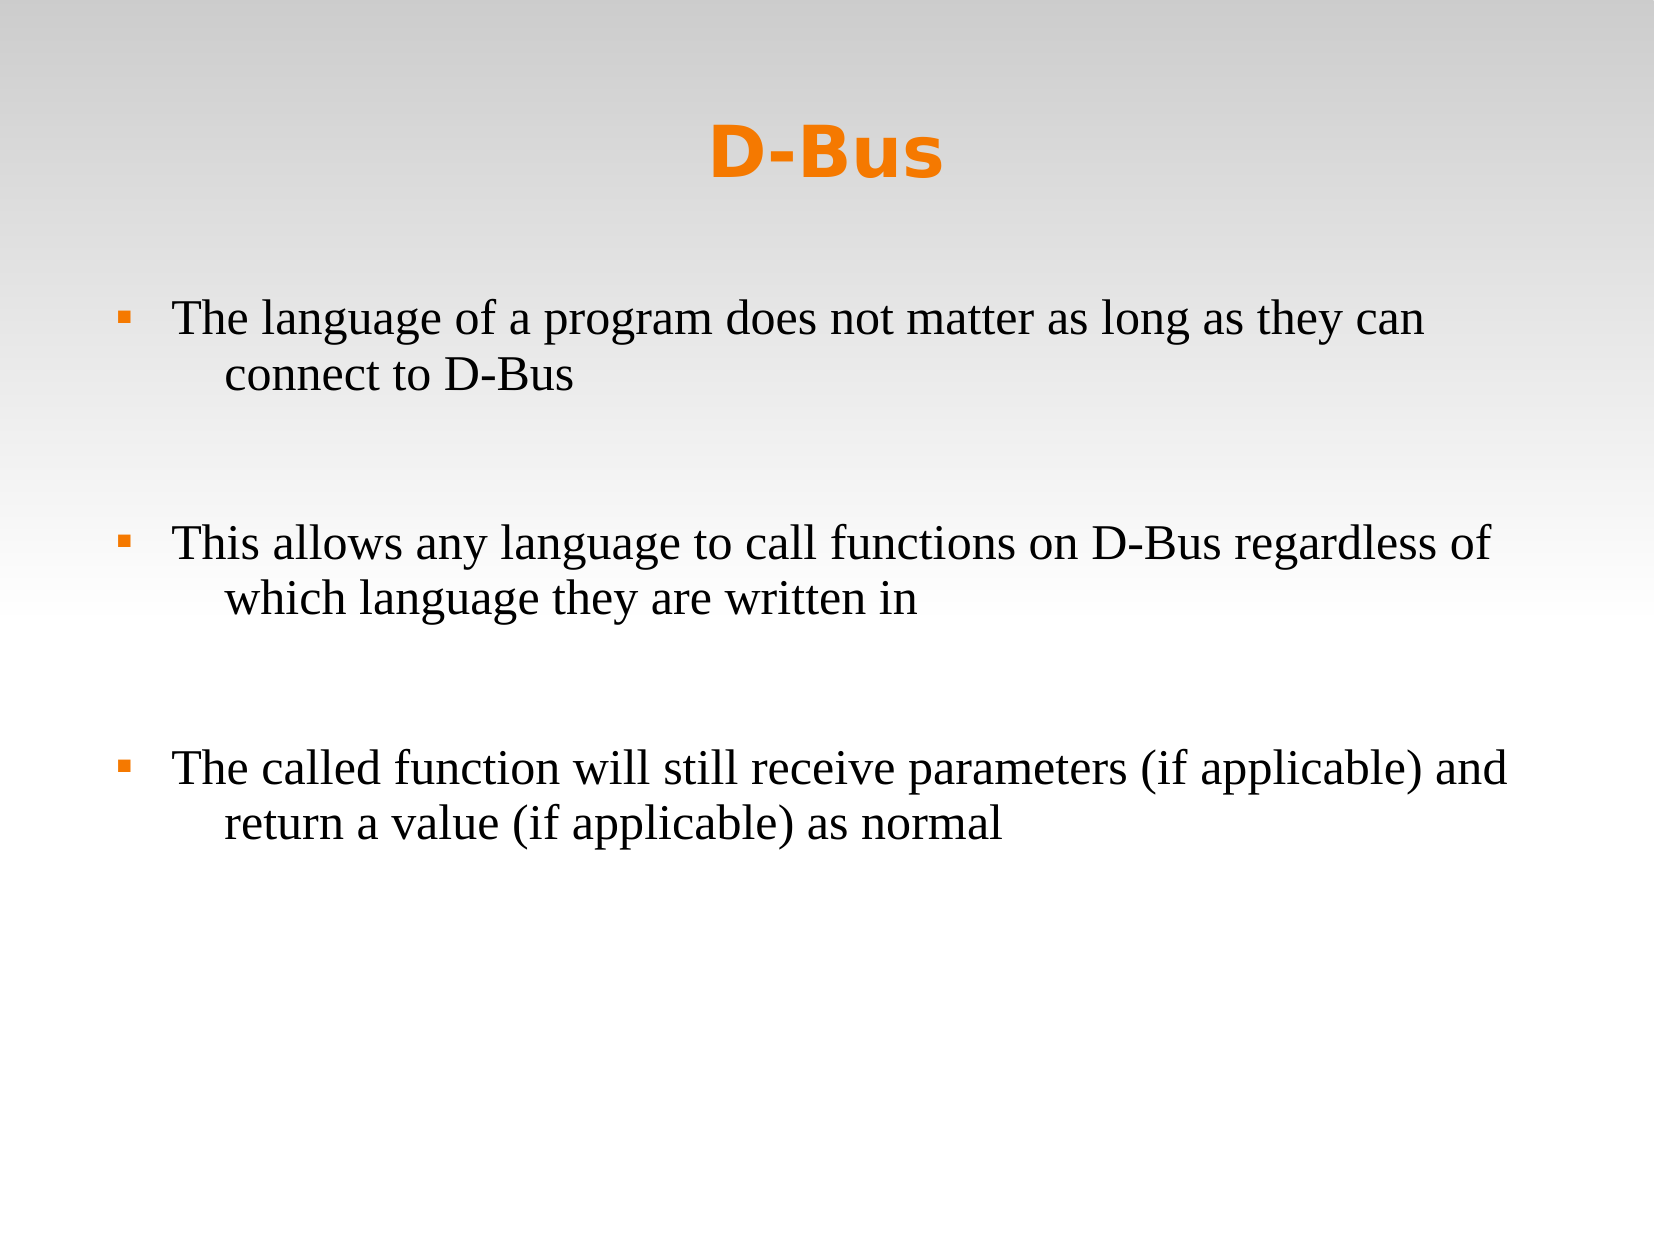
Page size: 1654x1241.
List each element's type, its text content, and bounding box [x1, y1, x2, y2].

title D-Bus [82, 49, 1571, 257]
list The language of a program does not matter as long as they can connect to D-Bus This allows any language to call functions on D-Bus regardless of which language they are written in The called function will still receive parameters (if applicable) and return a value (if applicable) as normal [82, 290, 1571, 1109]
